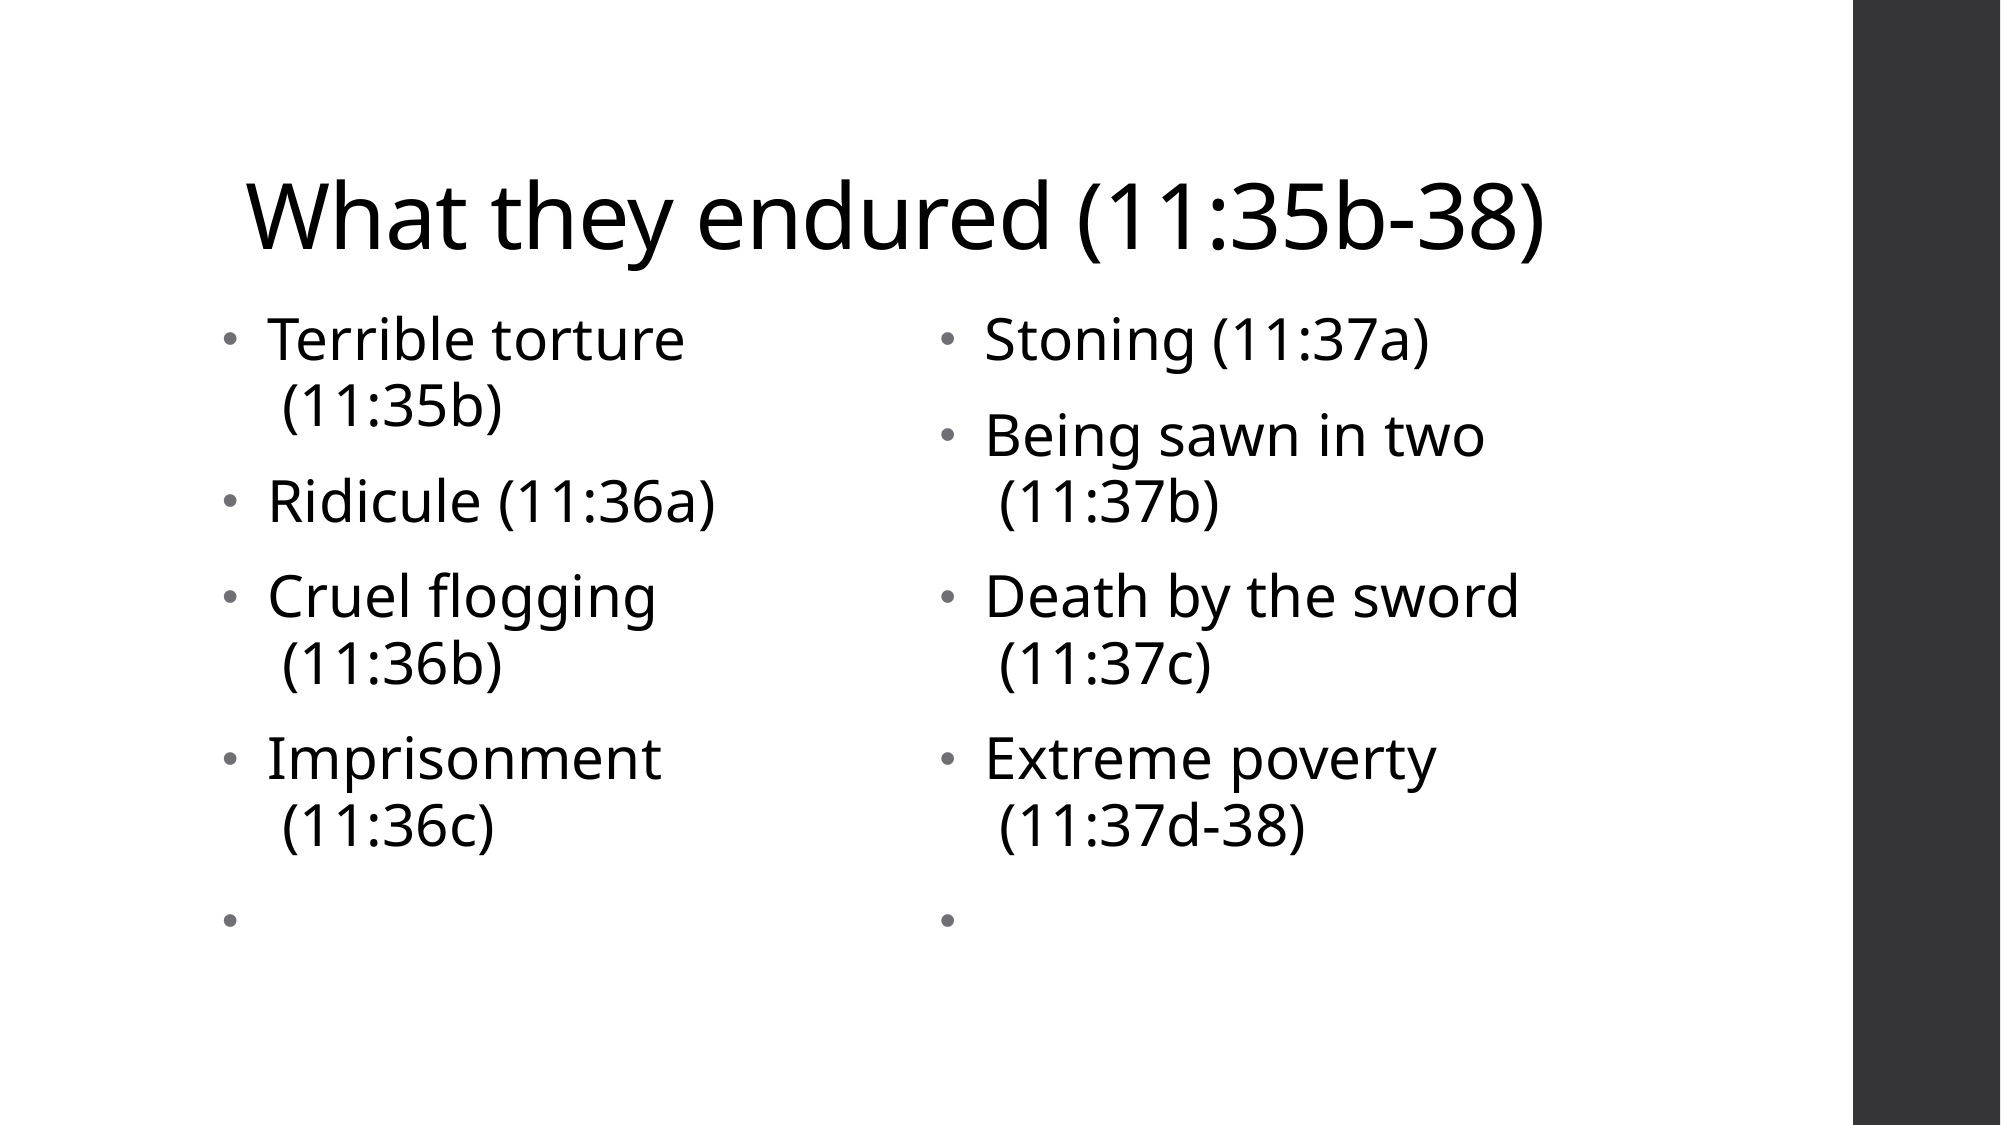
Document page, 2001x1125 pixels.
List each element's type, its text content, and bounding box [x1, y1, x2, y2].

list Terrible torture (11:35b) Ridicule (11:36a) Cruel flogging (11:36b) Imprisonment (11:36c) [207, 299, 900, 1014]
title What they endured (11:35b-38) [206, 60, 1797, 278]
list Stoning (11:37a) Being sawn in two (11:37b) Death by the sword (11:37c) Extreme poverty (11:37d-38) [924, 299, 1617, 1014]
